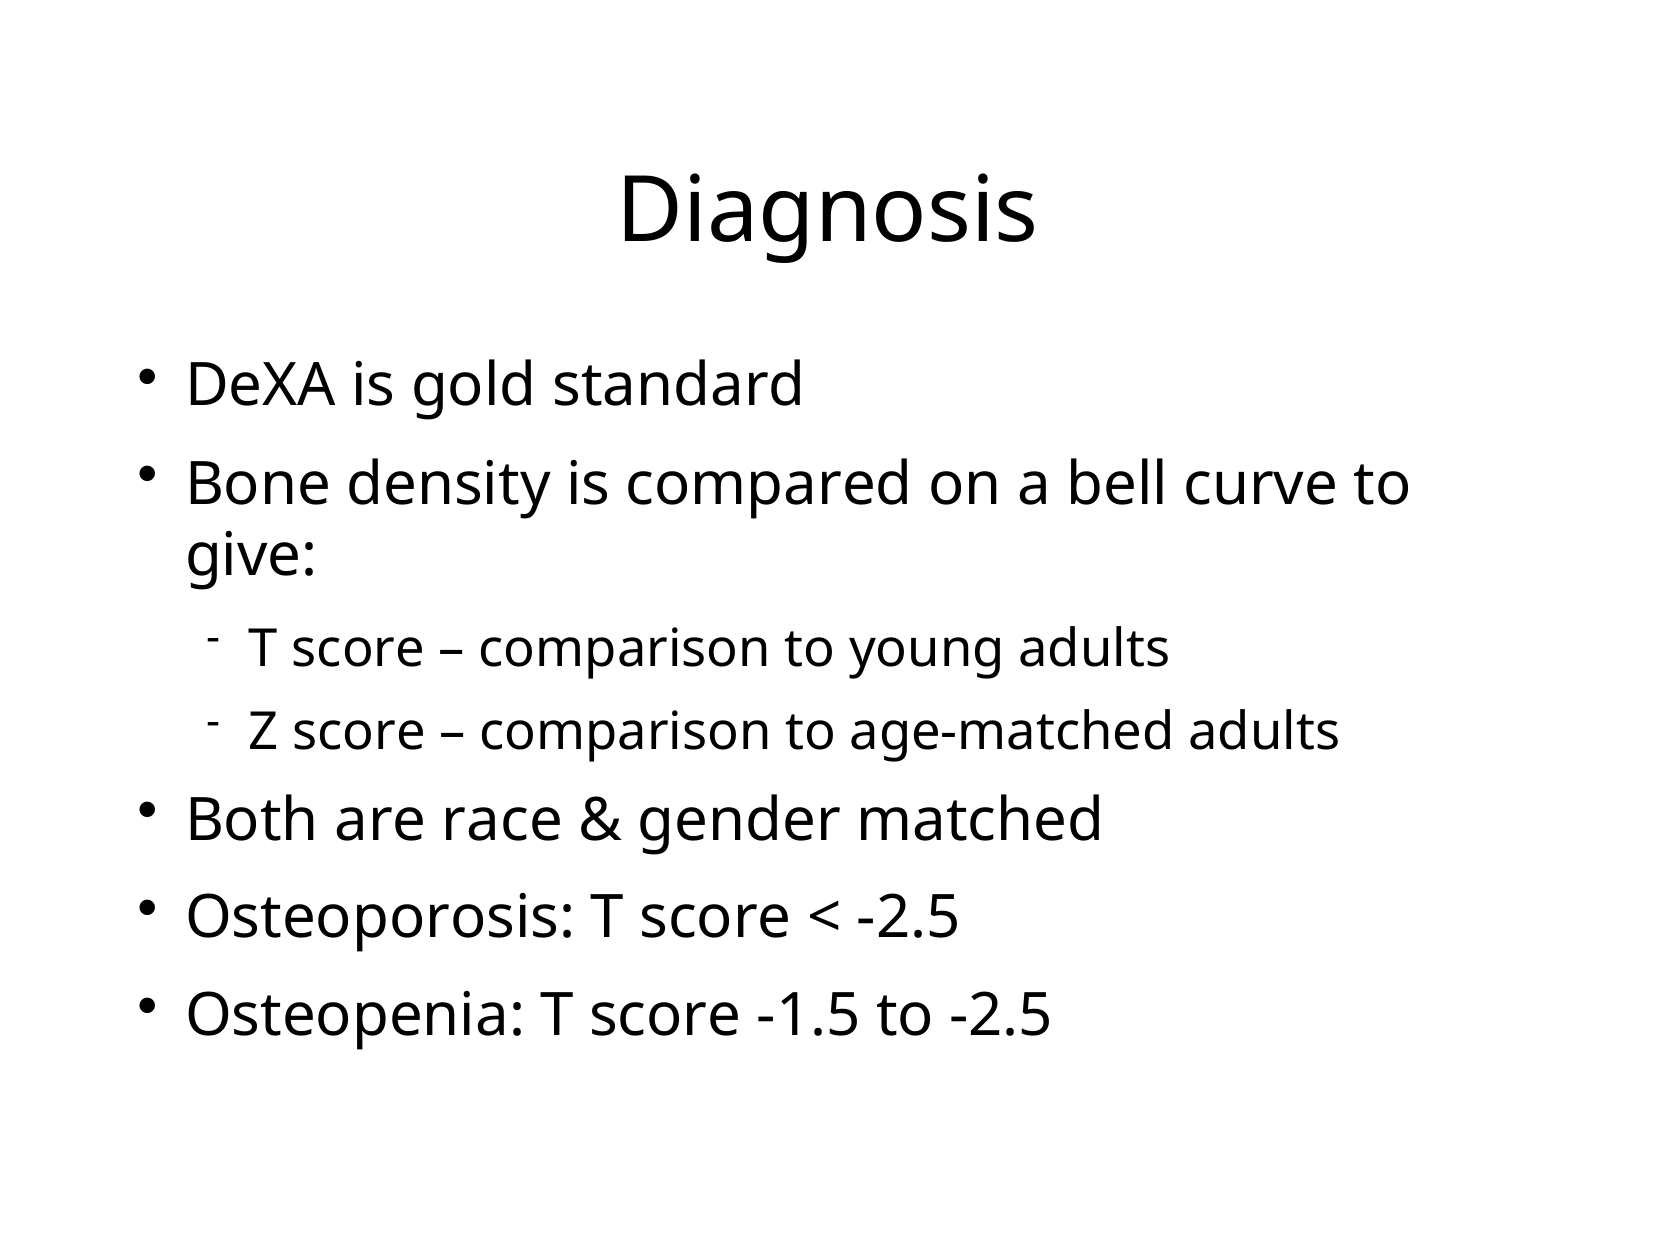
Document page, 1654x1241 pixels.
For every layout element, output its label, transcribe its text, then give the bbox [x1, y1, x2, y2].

title Diagnosis [121, 155, 1534, 258]
list DeXA is gold standard Bone density is compared on a bell curve to give: T score – comparison to young adults Z score – comparison to age-matched adults Both are race & gender matched Osteoporosis: T score < -2.5 Osteopenia: T score -1.5 to -2.5 [121, 344, 1534, 1055]
